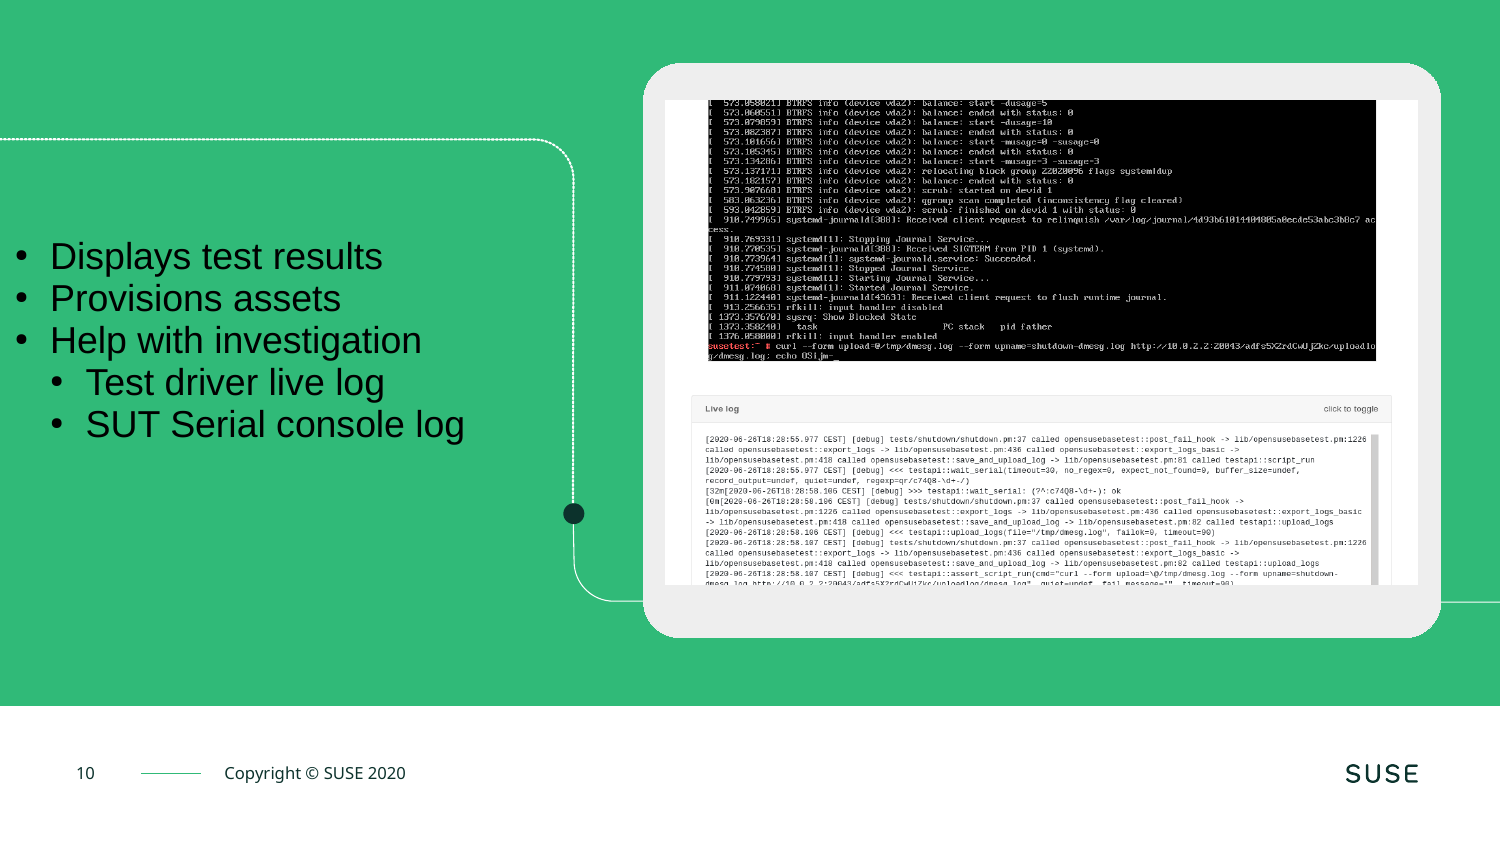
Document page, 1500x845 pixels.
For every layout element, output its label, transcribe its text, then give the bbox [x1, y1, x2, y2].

picture [665, 100, 1418, 586]
picture [1346, 764, 1418, 783]
text_box Displays test results Provisions assets Help with investigation Test driver live log SUT Serial console log [0, 228, 481, 453]
text_box [643, 63, 1441, 638]
